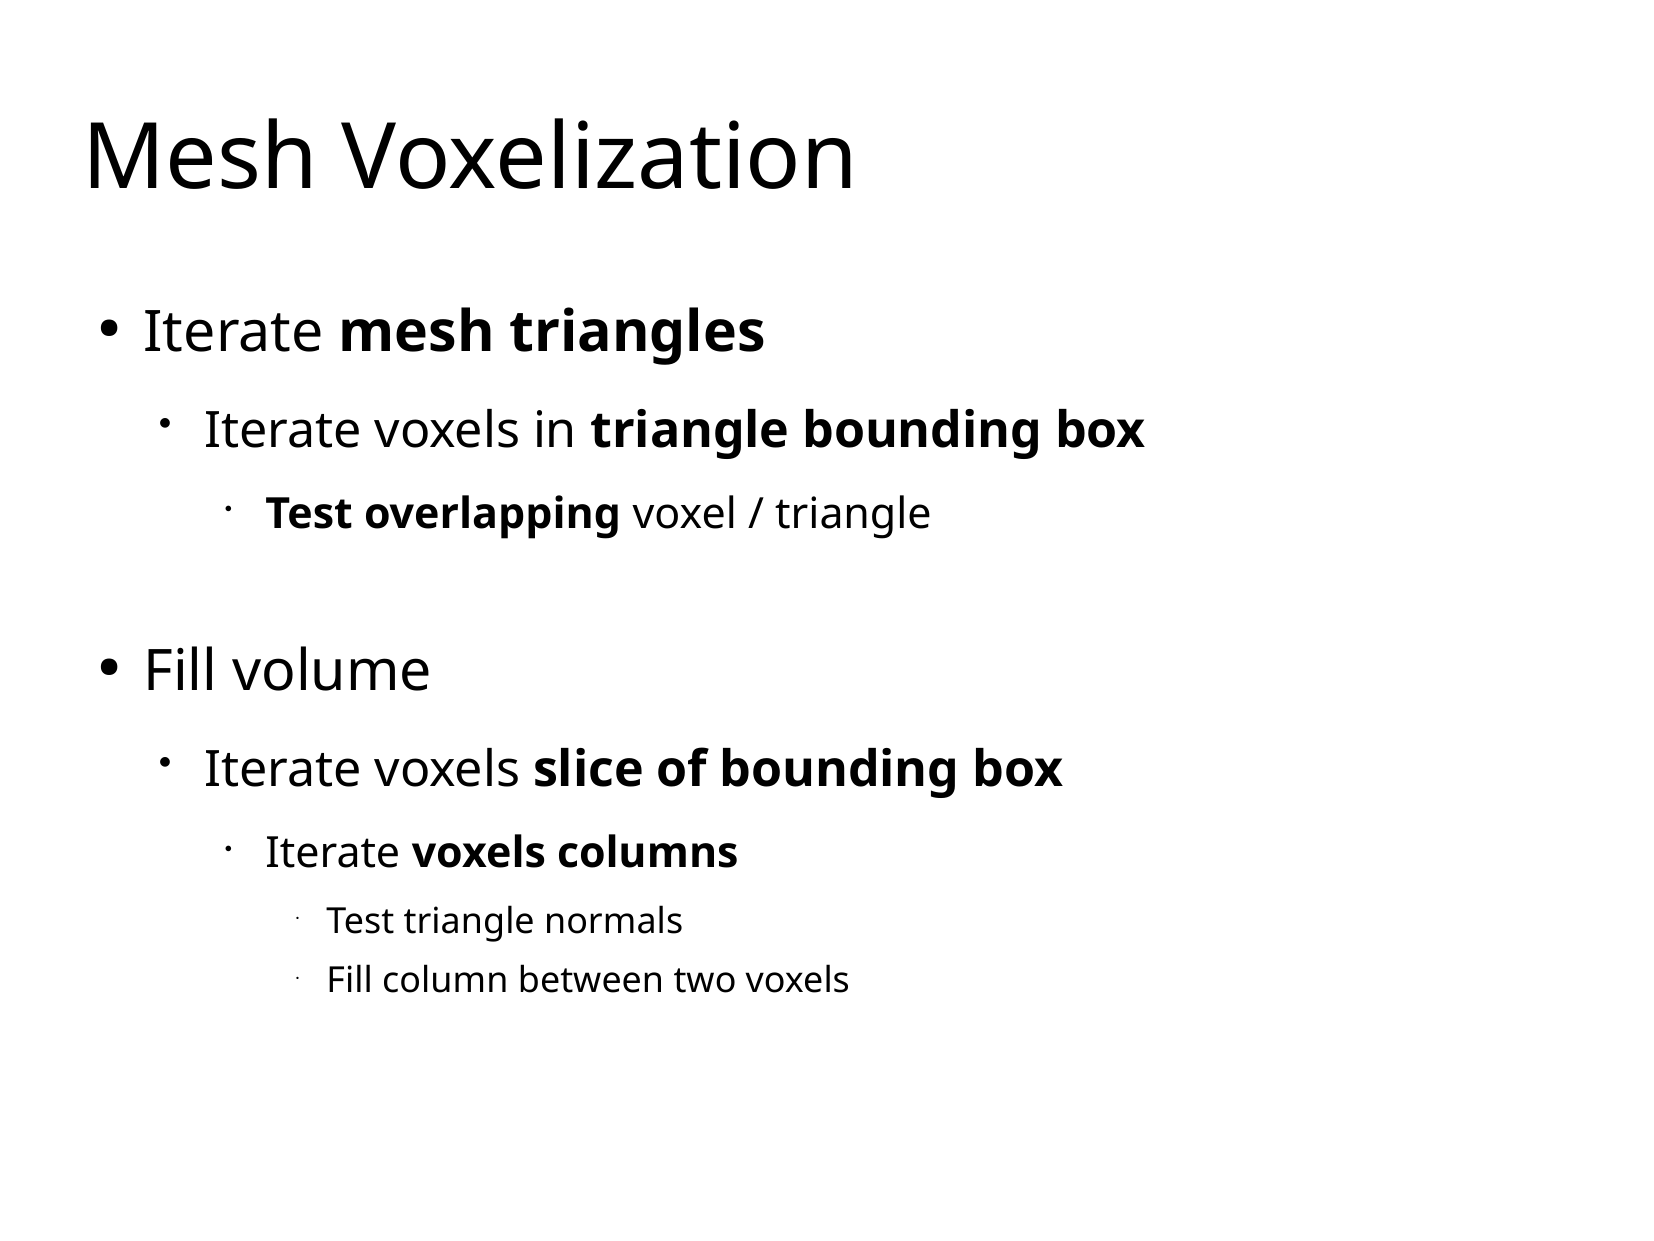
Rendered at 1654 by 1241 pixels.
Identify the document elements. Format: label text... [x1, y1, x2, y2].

list Iterate mesh triangles Iterate voxels in triangle bounding box Test overlapping voxel / triangle Fill volume Iterate voxels slice of bounding box Iterate voxels columns Test triangle normals Fill column between two voxels [82, 290, 1571, 1010]
title Mesh Voxelization [82, 49, 1571, 257]
